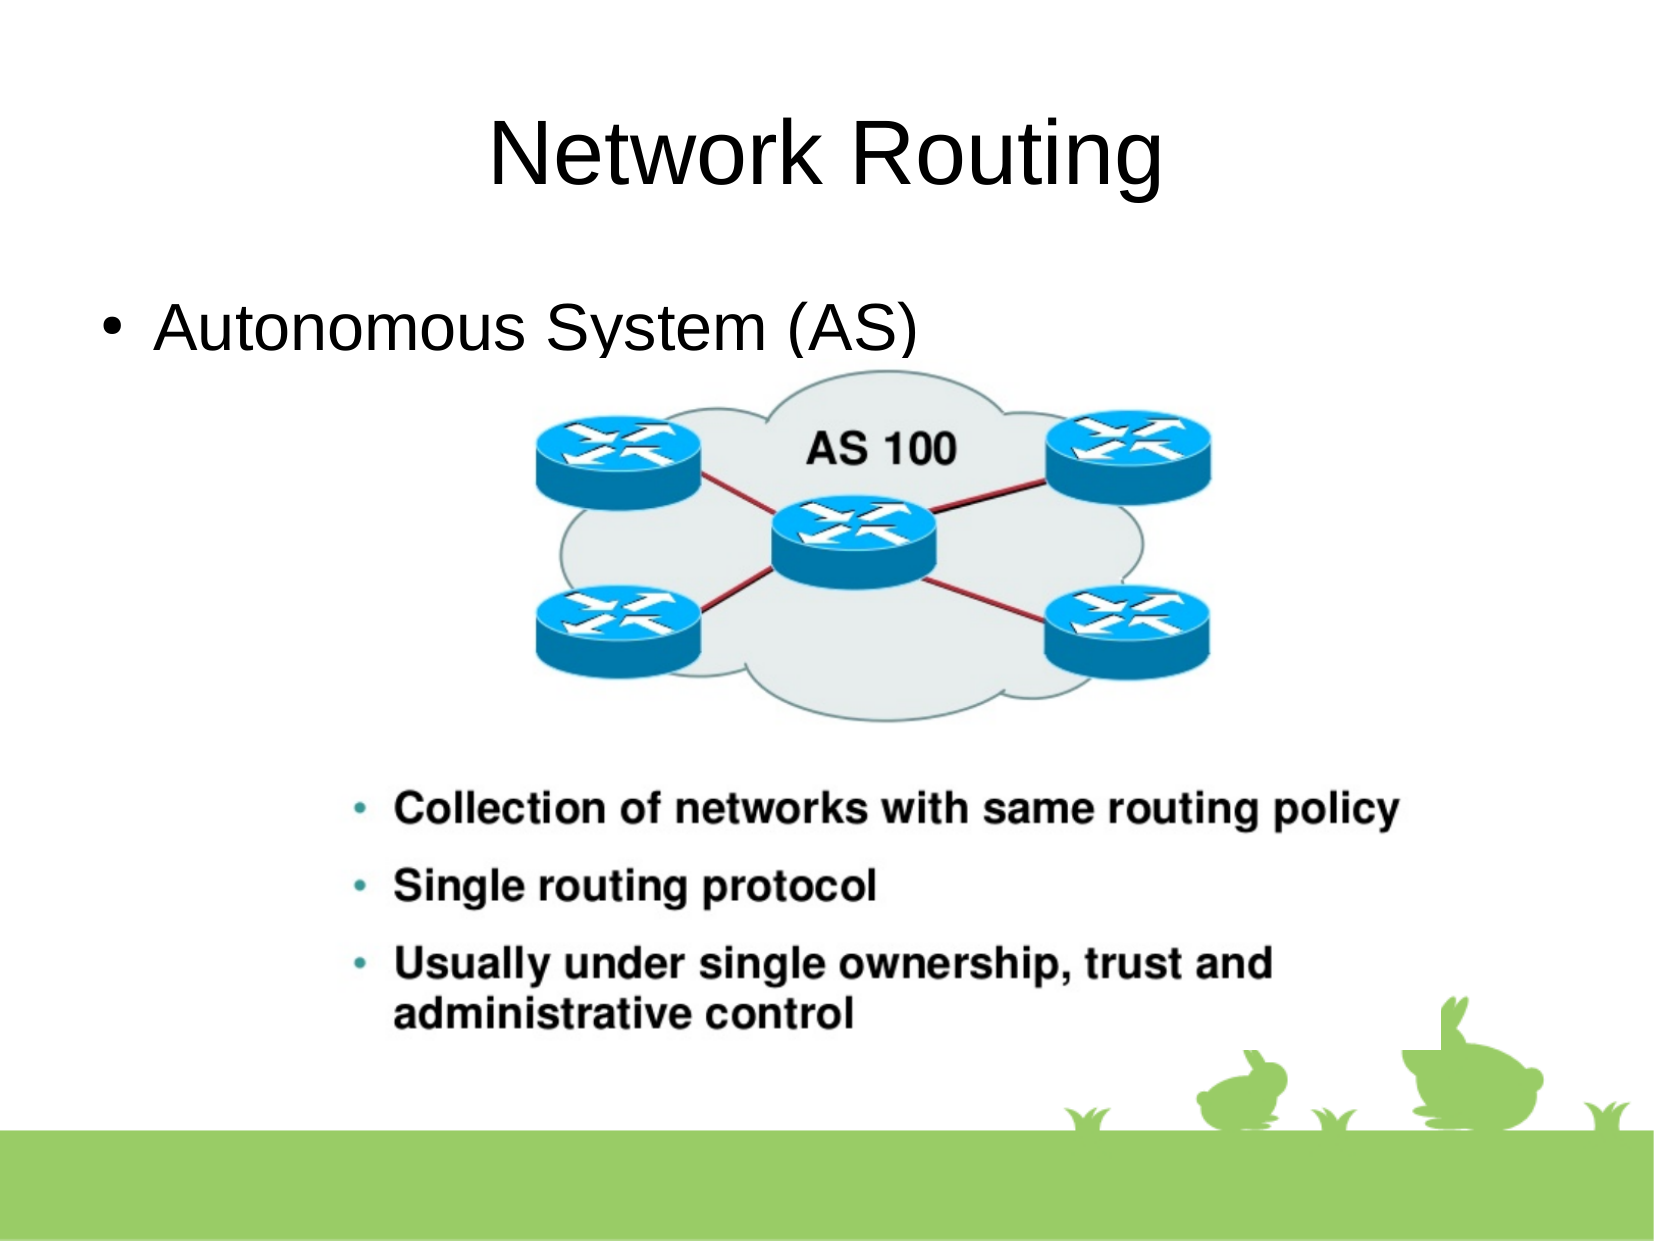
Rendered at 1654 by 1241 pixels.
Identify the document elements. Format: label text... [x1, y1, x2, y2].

picture [0, 0, 1654, 1241]
list Autonomous System (AS) [82, 290, 1571, 1010]
title Network Routing [82, 49, 1571, 257]
